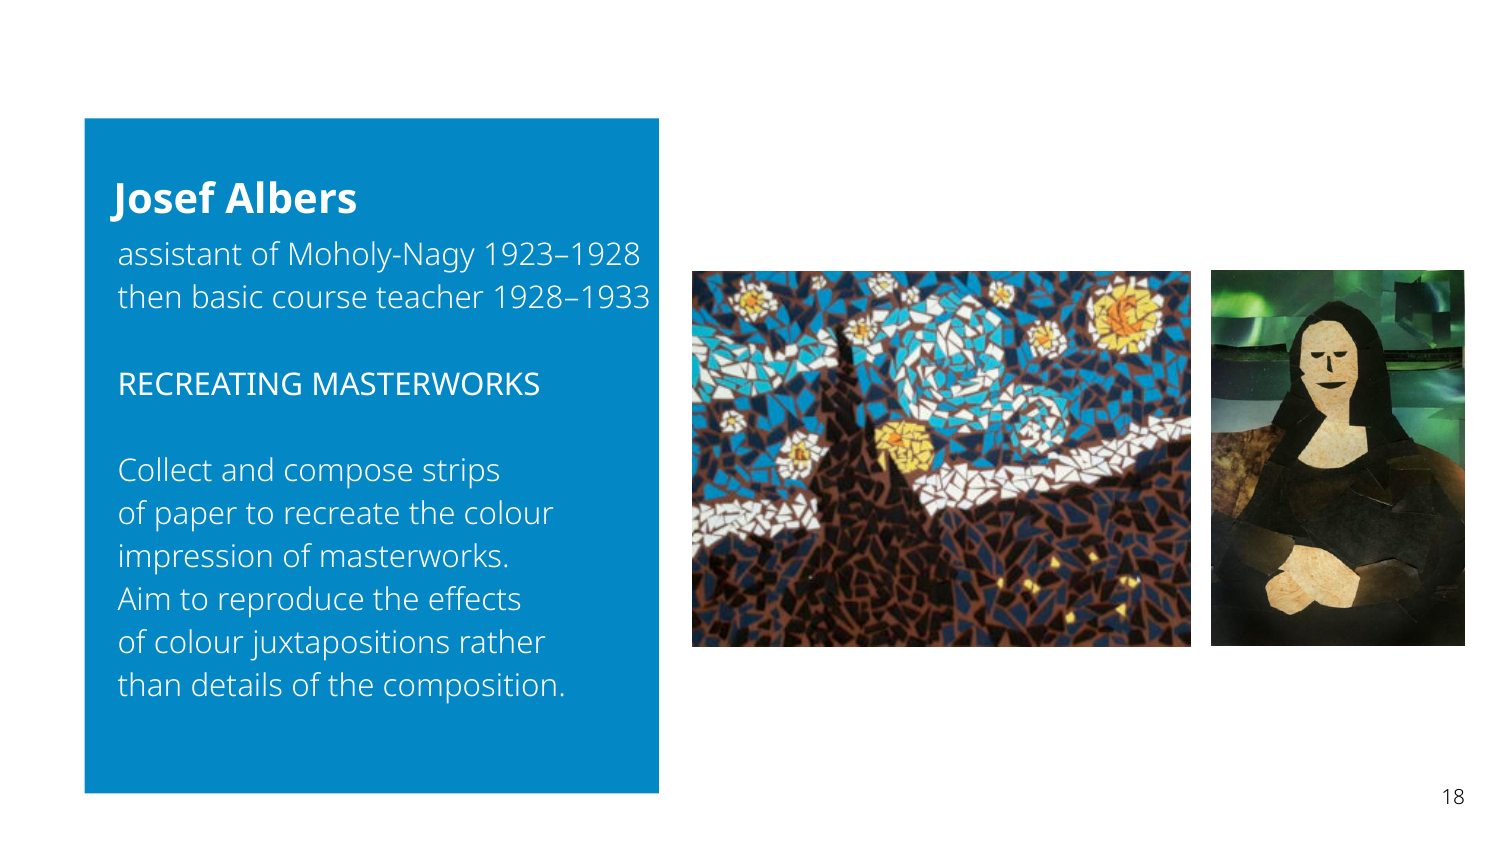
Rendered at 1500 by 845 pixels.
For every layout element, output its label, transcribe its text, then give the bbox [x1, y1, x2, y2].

title assistant of Moholy-Nagy 1923–1928 then basic course teacher 1928–1933 Recreating masterworks Collect and compose strips of paper to recreate the colour impression of masterworks. Aim to reproduce the effects of colour juxtapositions rather than details of the composition. [102, 213, 676, 804]
picture [692, 271, 1191, 647]
picture [1211, 270, 1465, 646]
title Josef Albers [98, 169, 665, 252]
